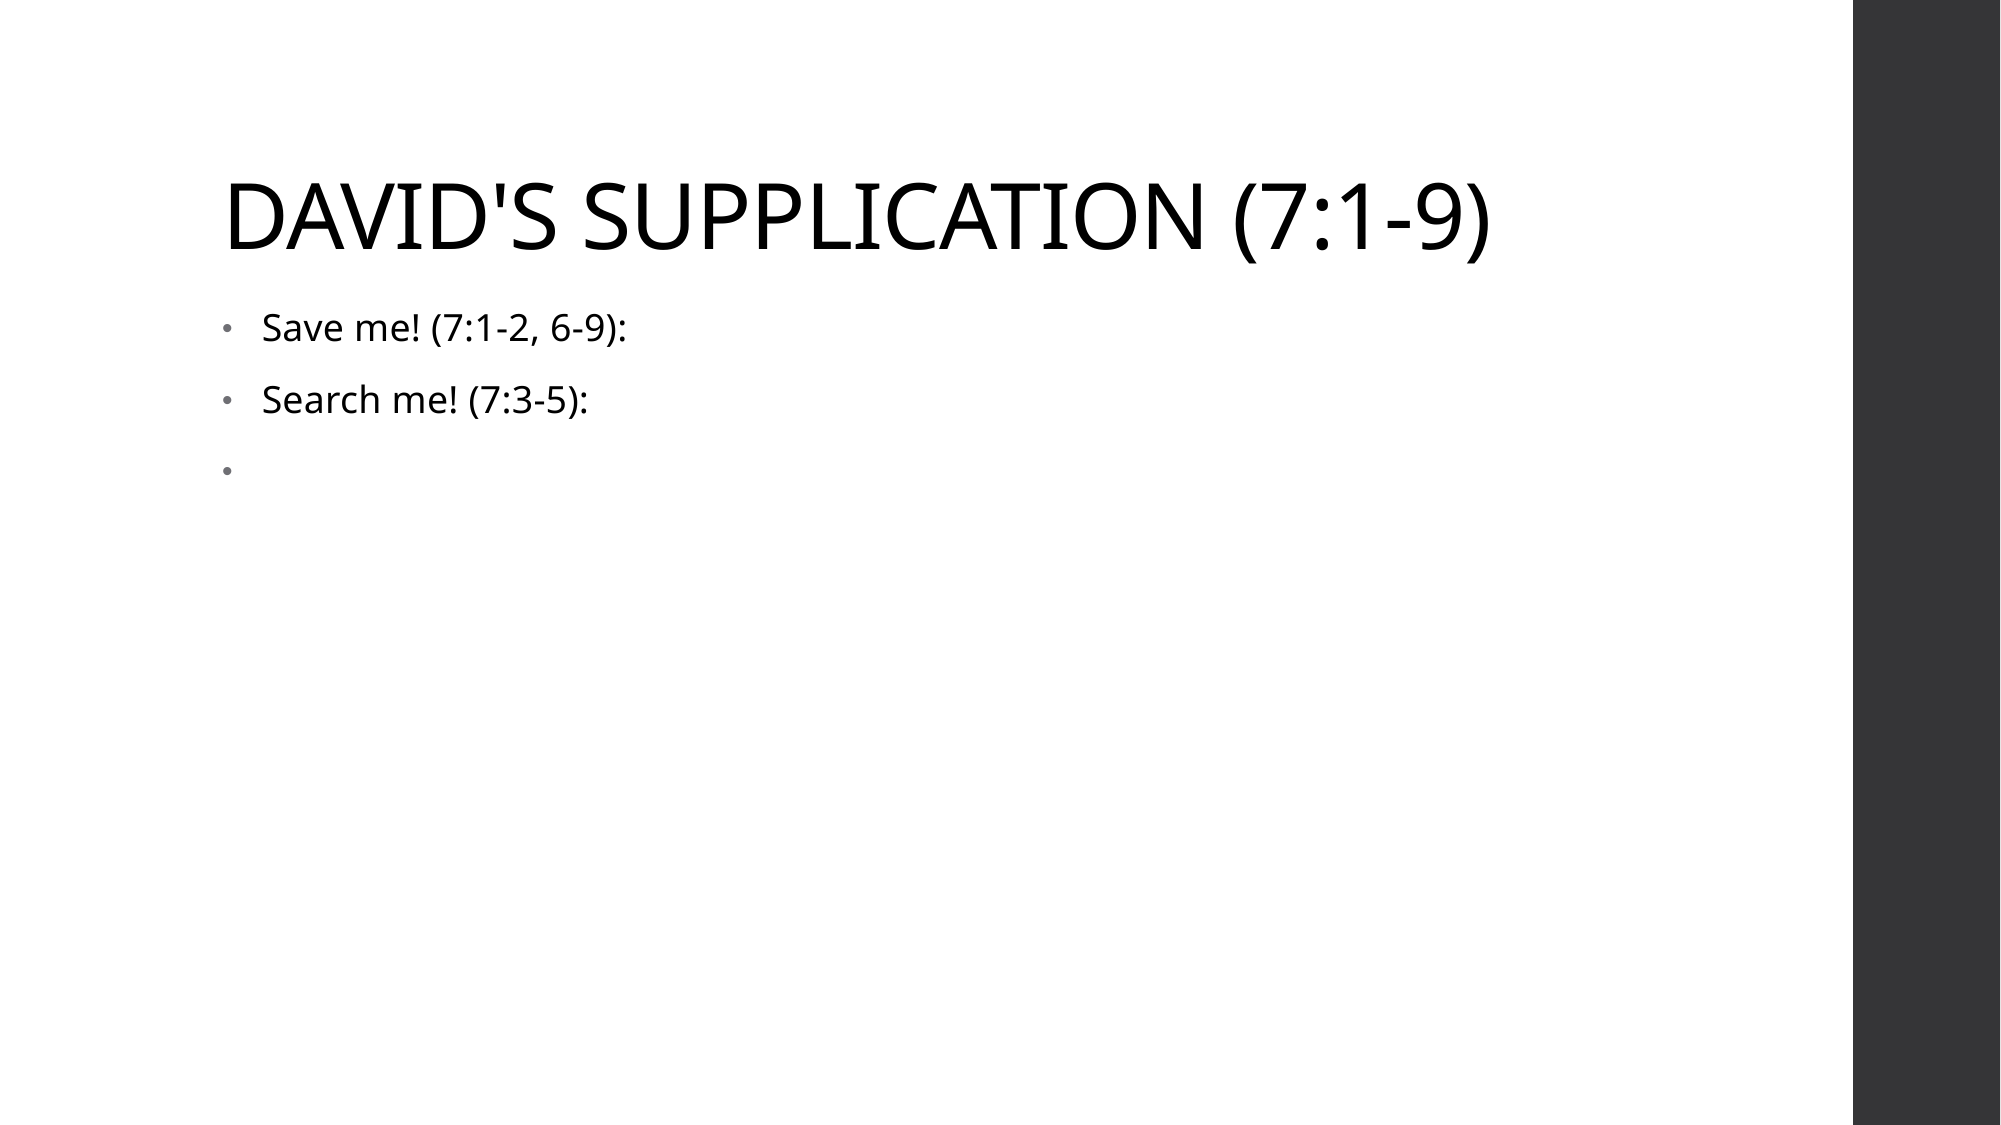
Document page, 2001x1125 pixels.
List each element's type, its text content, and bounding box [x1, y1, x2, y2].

title DAVID'S SUPPLICATION (7:1-9) [206, 60, 1797, 278]
list Save me! (7:1-2, 6-9): Search me! (7:3-5): [206, 299, 1617, 1014]
